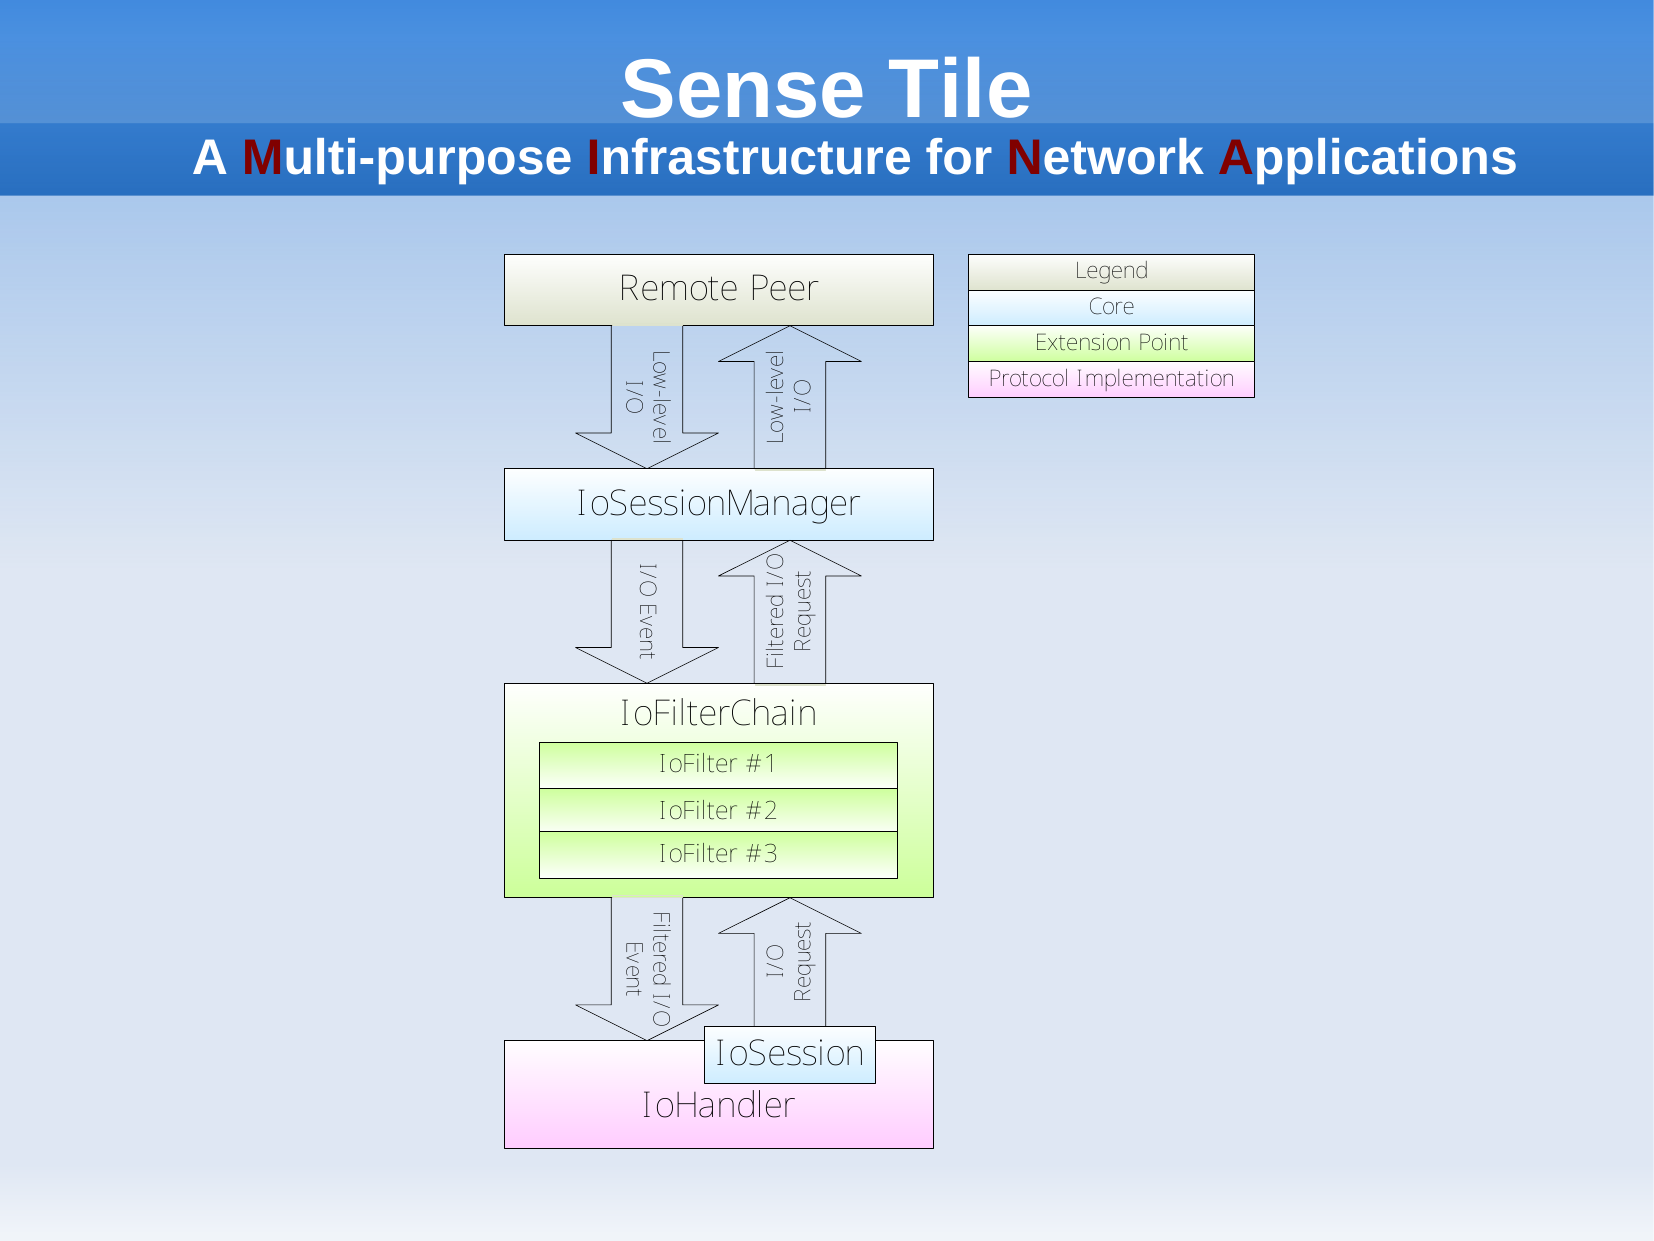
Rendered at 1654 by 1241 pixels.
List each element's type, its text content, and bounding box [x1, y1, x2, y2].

chart [500, 251, 1258, 1152]
picture [0, 0, 1654, 1241]
title Sense Tile A Multi-purpose Infrastructure for Network Applications [118, 29, 1536, 207]
